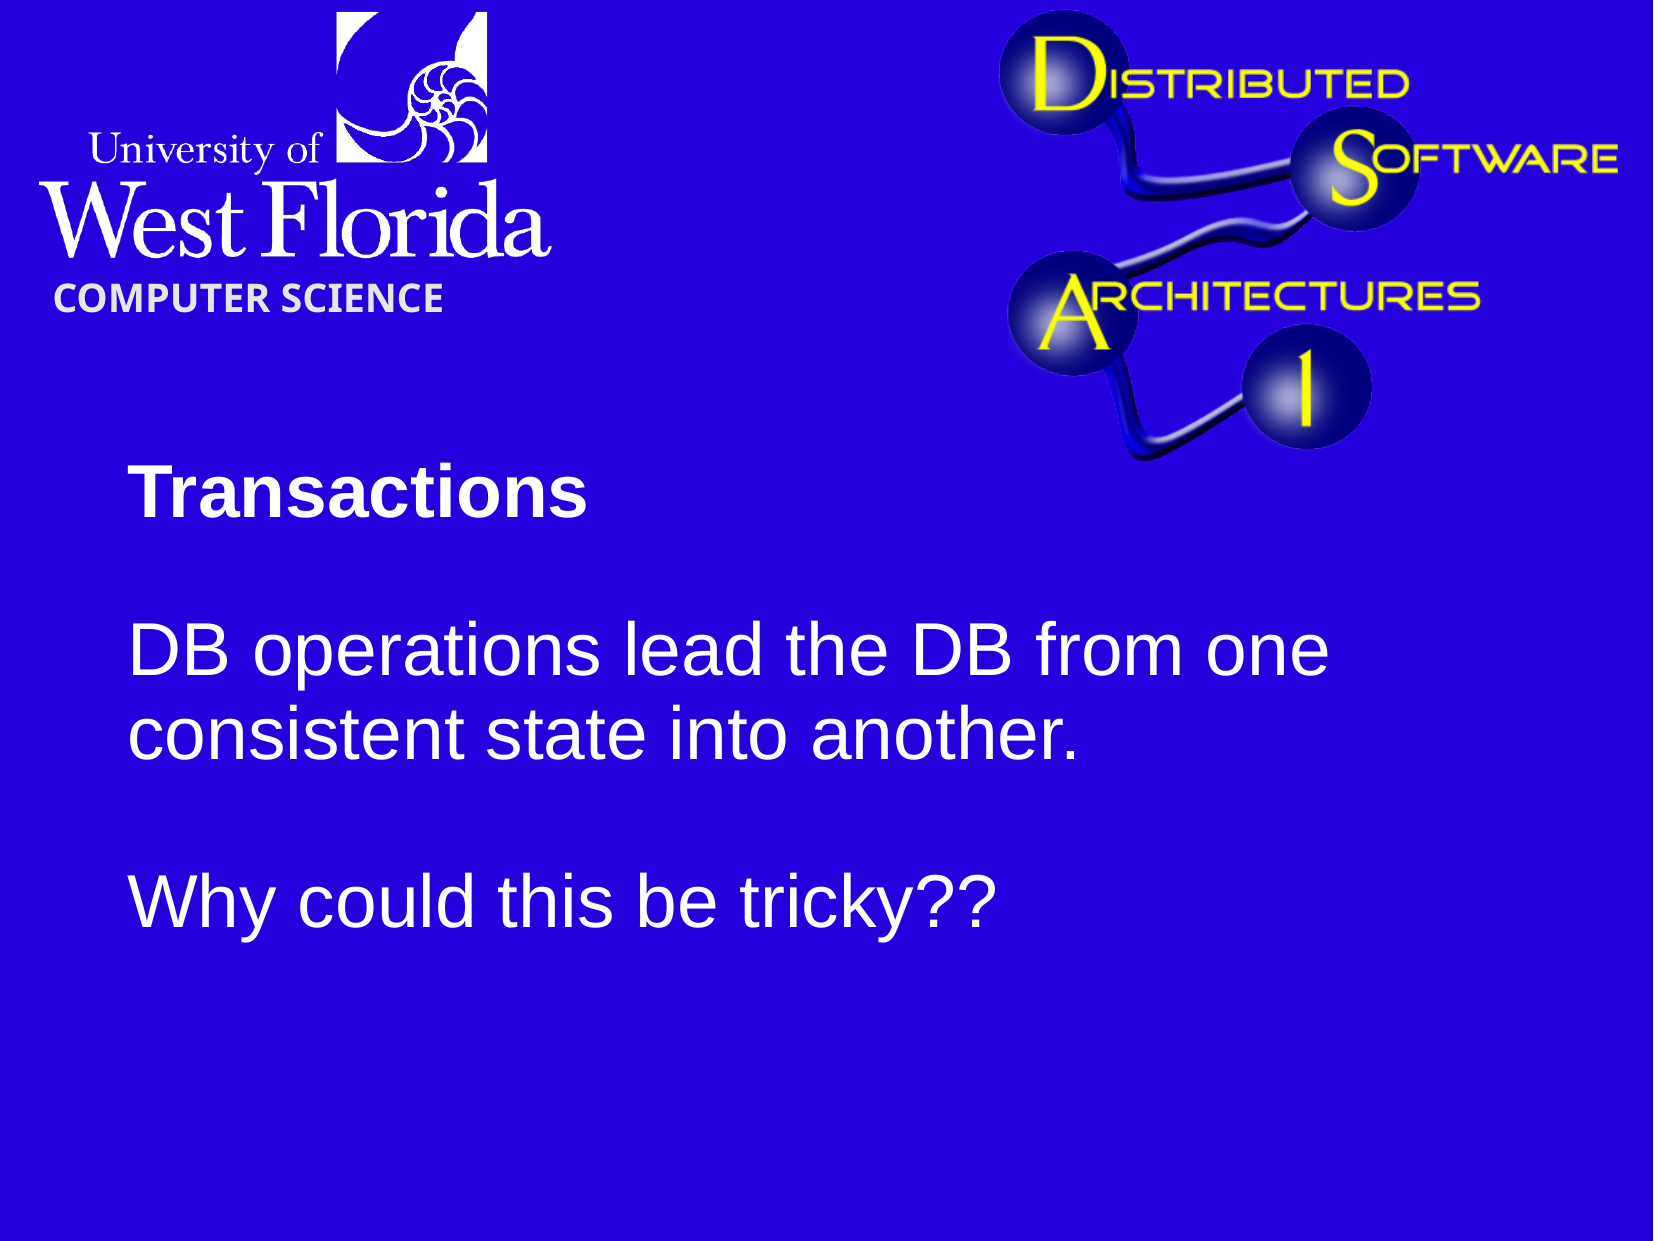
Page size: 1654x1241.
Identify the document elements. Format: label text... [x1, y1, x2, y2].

picture [37, 0, 559, 262]
text_box Transactions DB operations lead the DB from one consistent state into another. Why could this be tricky?? [112, 441, 1426, 952]
text_box COMPUTER SCIENCE [37, 262, 563, 334]
picture [910, 0, 1653, 506]
